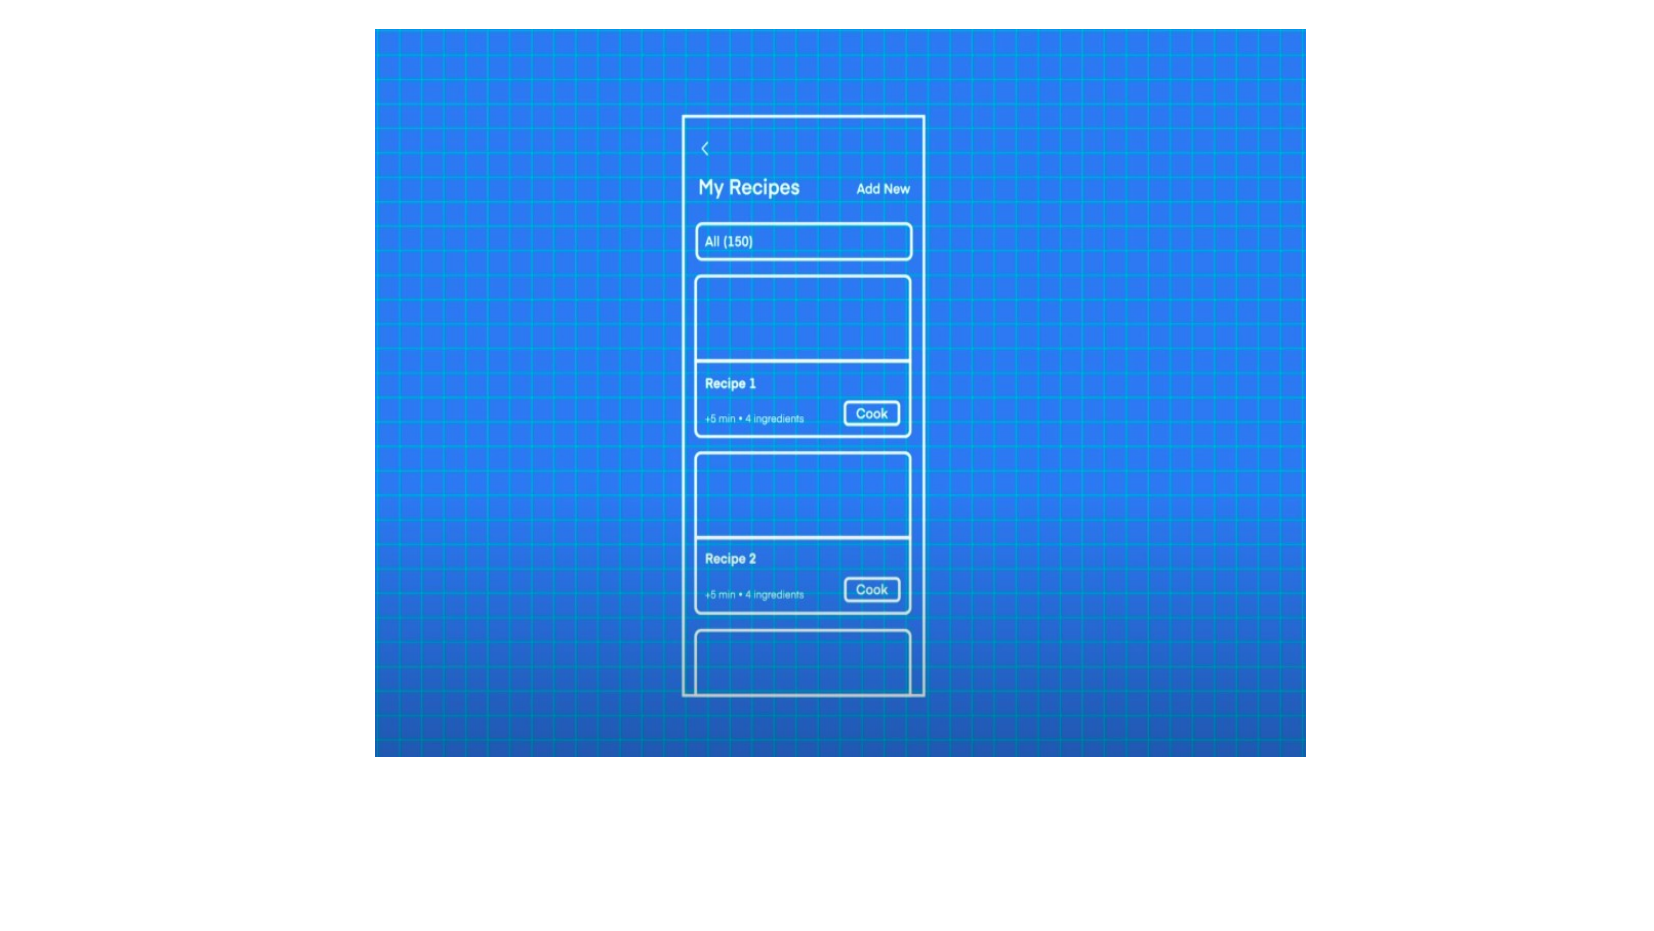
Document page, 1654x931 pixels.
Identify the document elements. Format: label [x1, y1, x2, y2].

picture [375, 29, 1306, 758]
